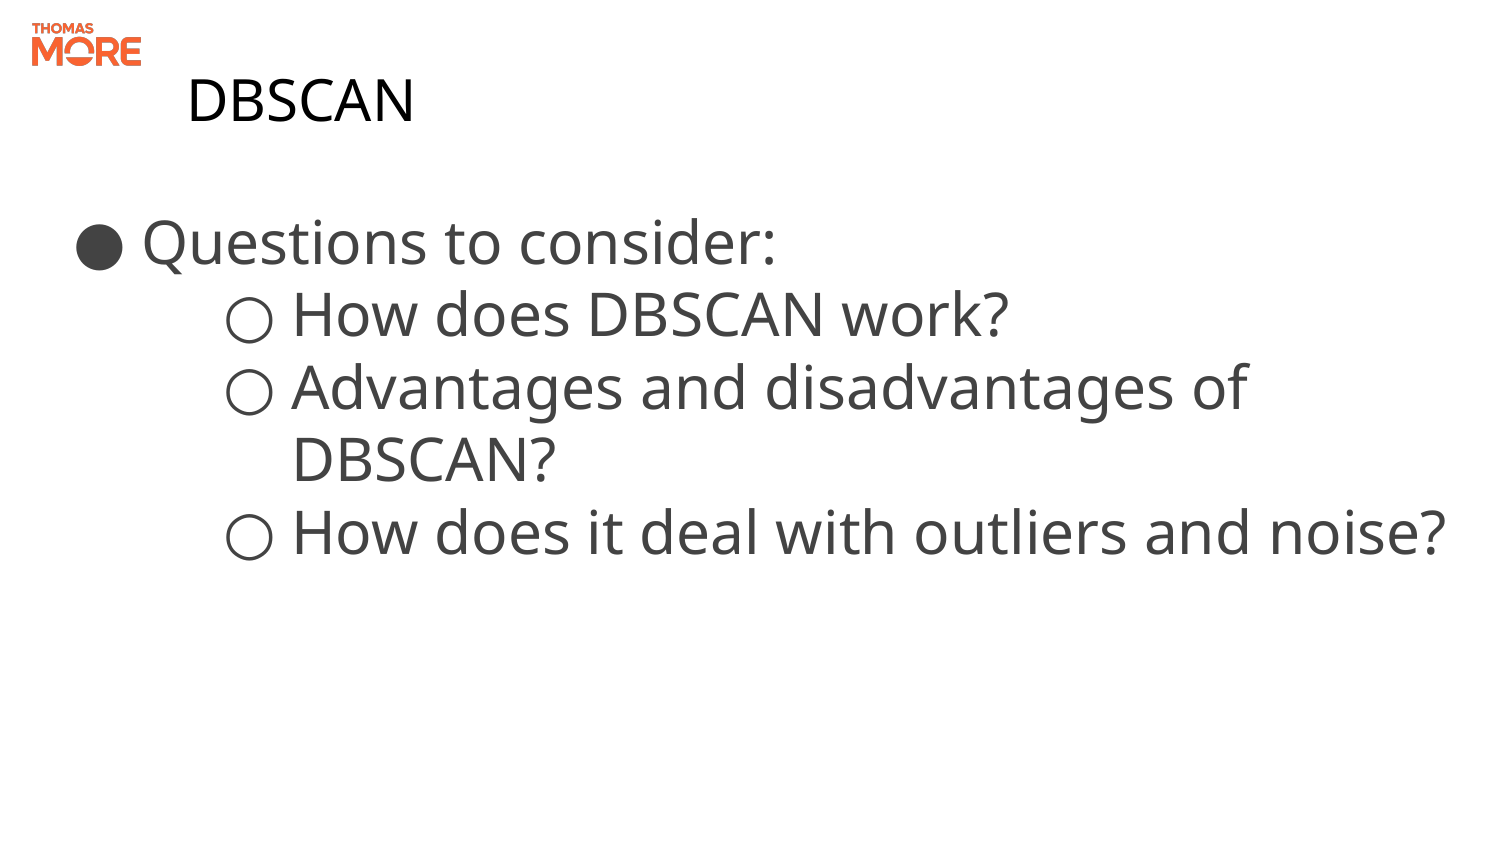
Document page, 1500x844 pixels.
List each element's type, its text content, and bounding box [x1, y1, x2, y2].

picture [22, 13, 151, 76]
list Questions to consider: How does DBSCAN work? Advantages and disadvantages of DBSCAN? How does it deal with outliers and noise? [51, 189, 1476, 750]
title DBSCAN [171, 48, 1449, 143]
